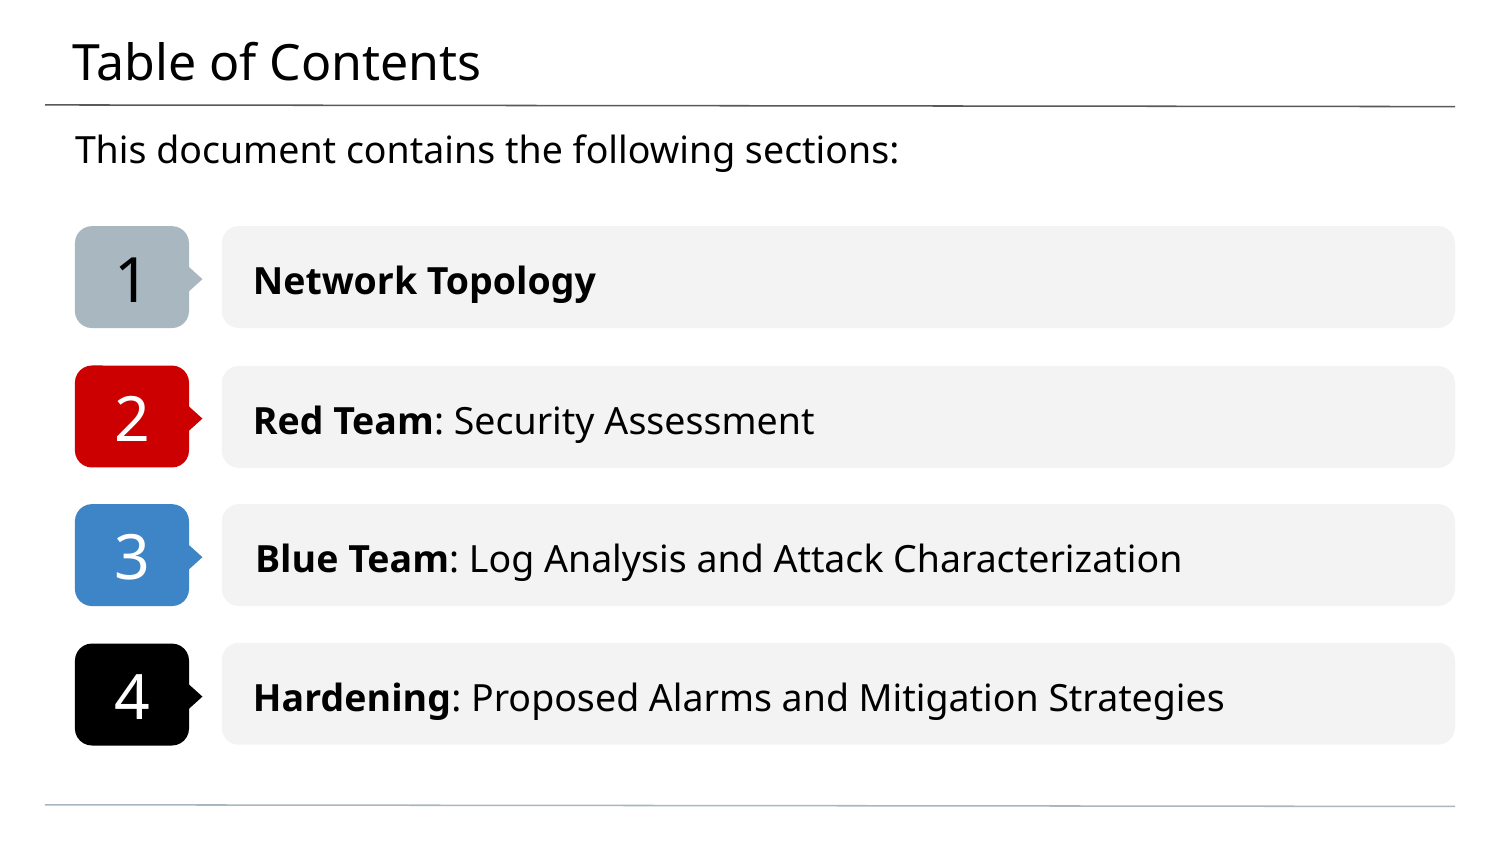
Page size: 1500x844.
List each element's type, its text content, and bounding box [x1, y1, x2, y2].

text_box Red Team: Security Assessment [0, 366, 1500, 466]
text_box Blue Team: Log Analysis and Attack Characterization [0, 504, 1500, 605]
text_box Network Topology [0, 226, 1500, 326]
subtitle This document contains the following sections: [0, 110, 1500, 171]
text_box Hardening: Proposed Alarms and Mitigation Strategies [0, 642, 1500, 743]
title Table of Contents [0, 0, 1500, 88]
